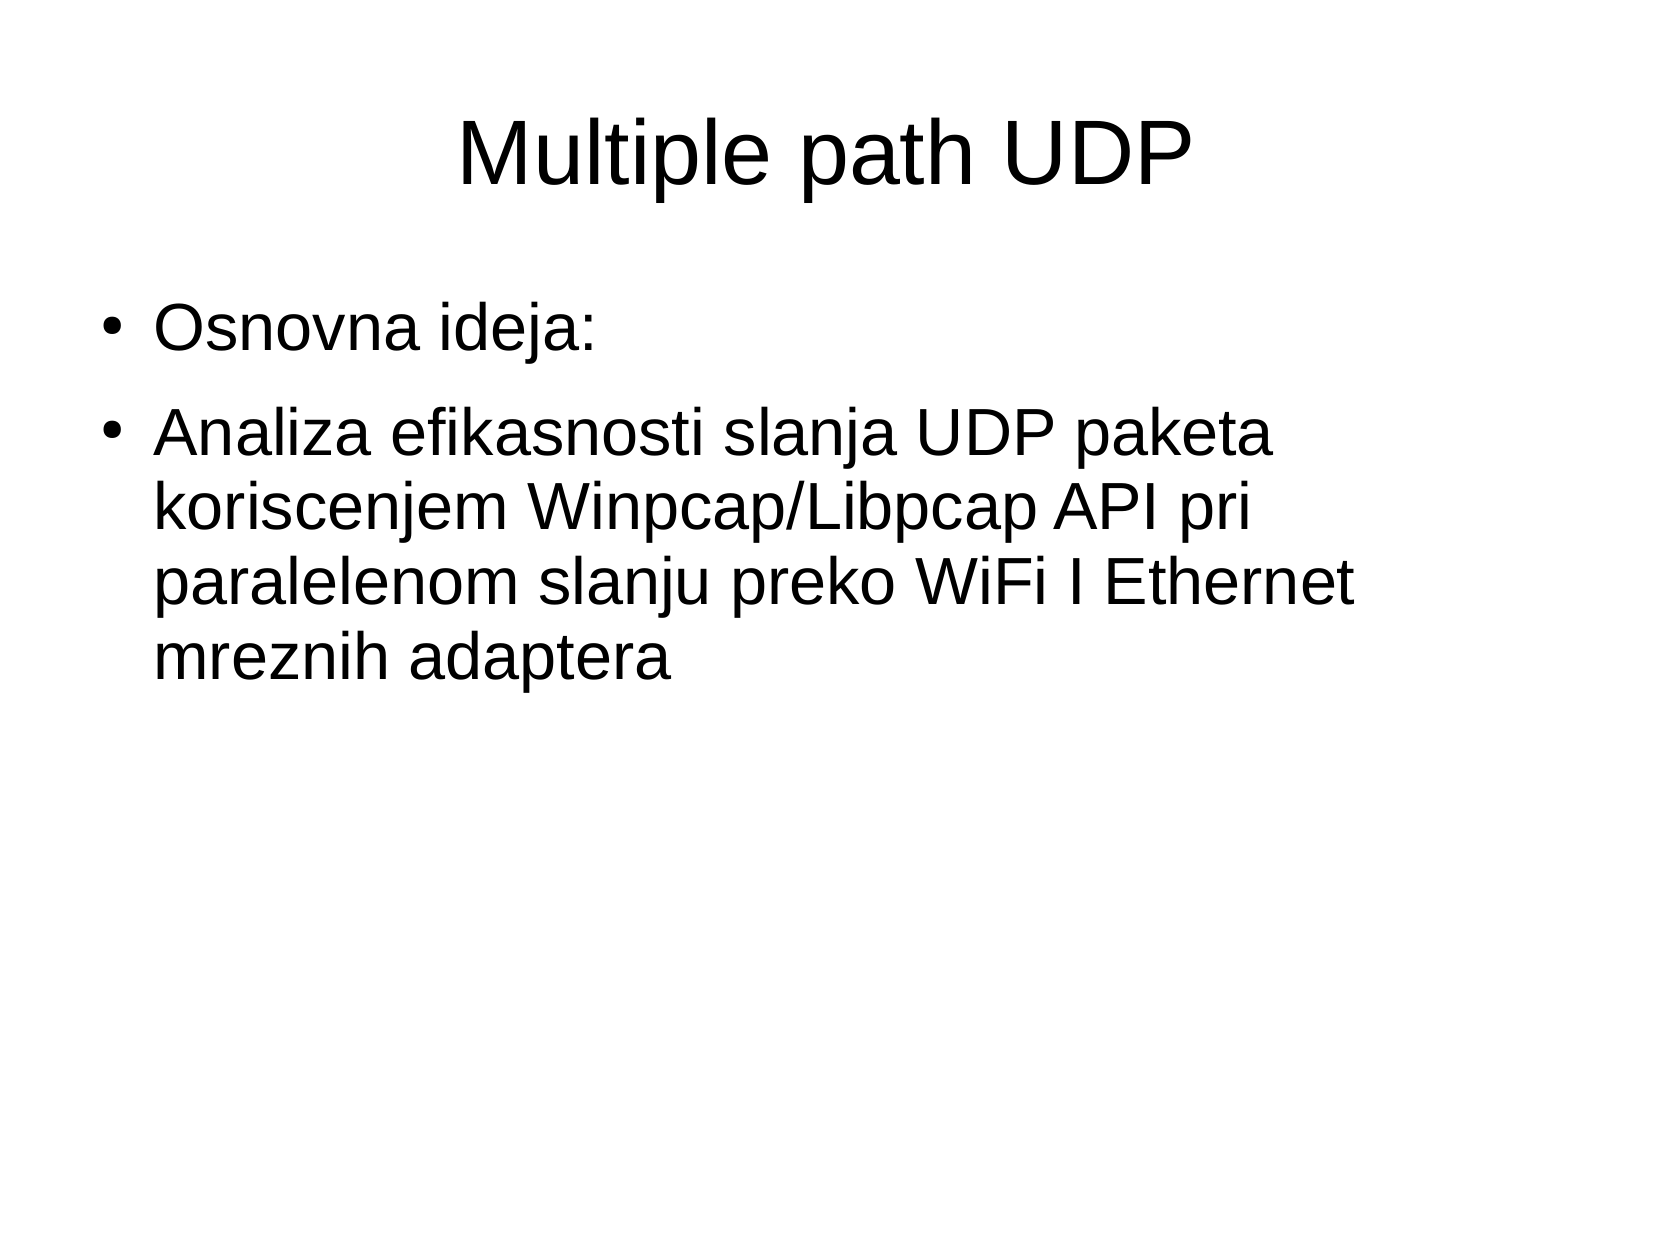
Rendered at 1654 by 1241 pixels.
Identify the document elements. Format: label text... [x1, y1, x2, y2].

list Osnovna ideja: Analiza efikasnosti slanja UDP paketa koriscenjem Winpcap/Libpcap API pri paralelenom slanju preko WiFi I Ethernet mreznih adaptera [82, 290, 1571, 1010]
title Multiple path UDP [82, 49, 1571, 257]
